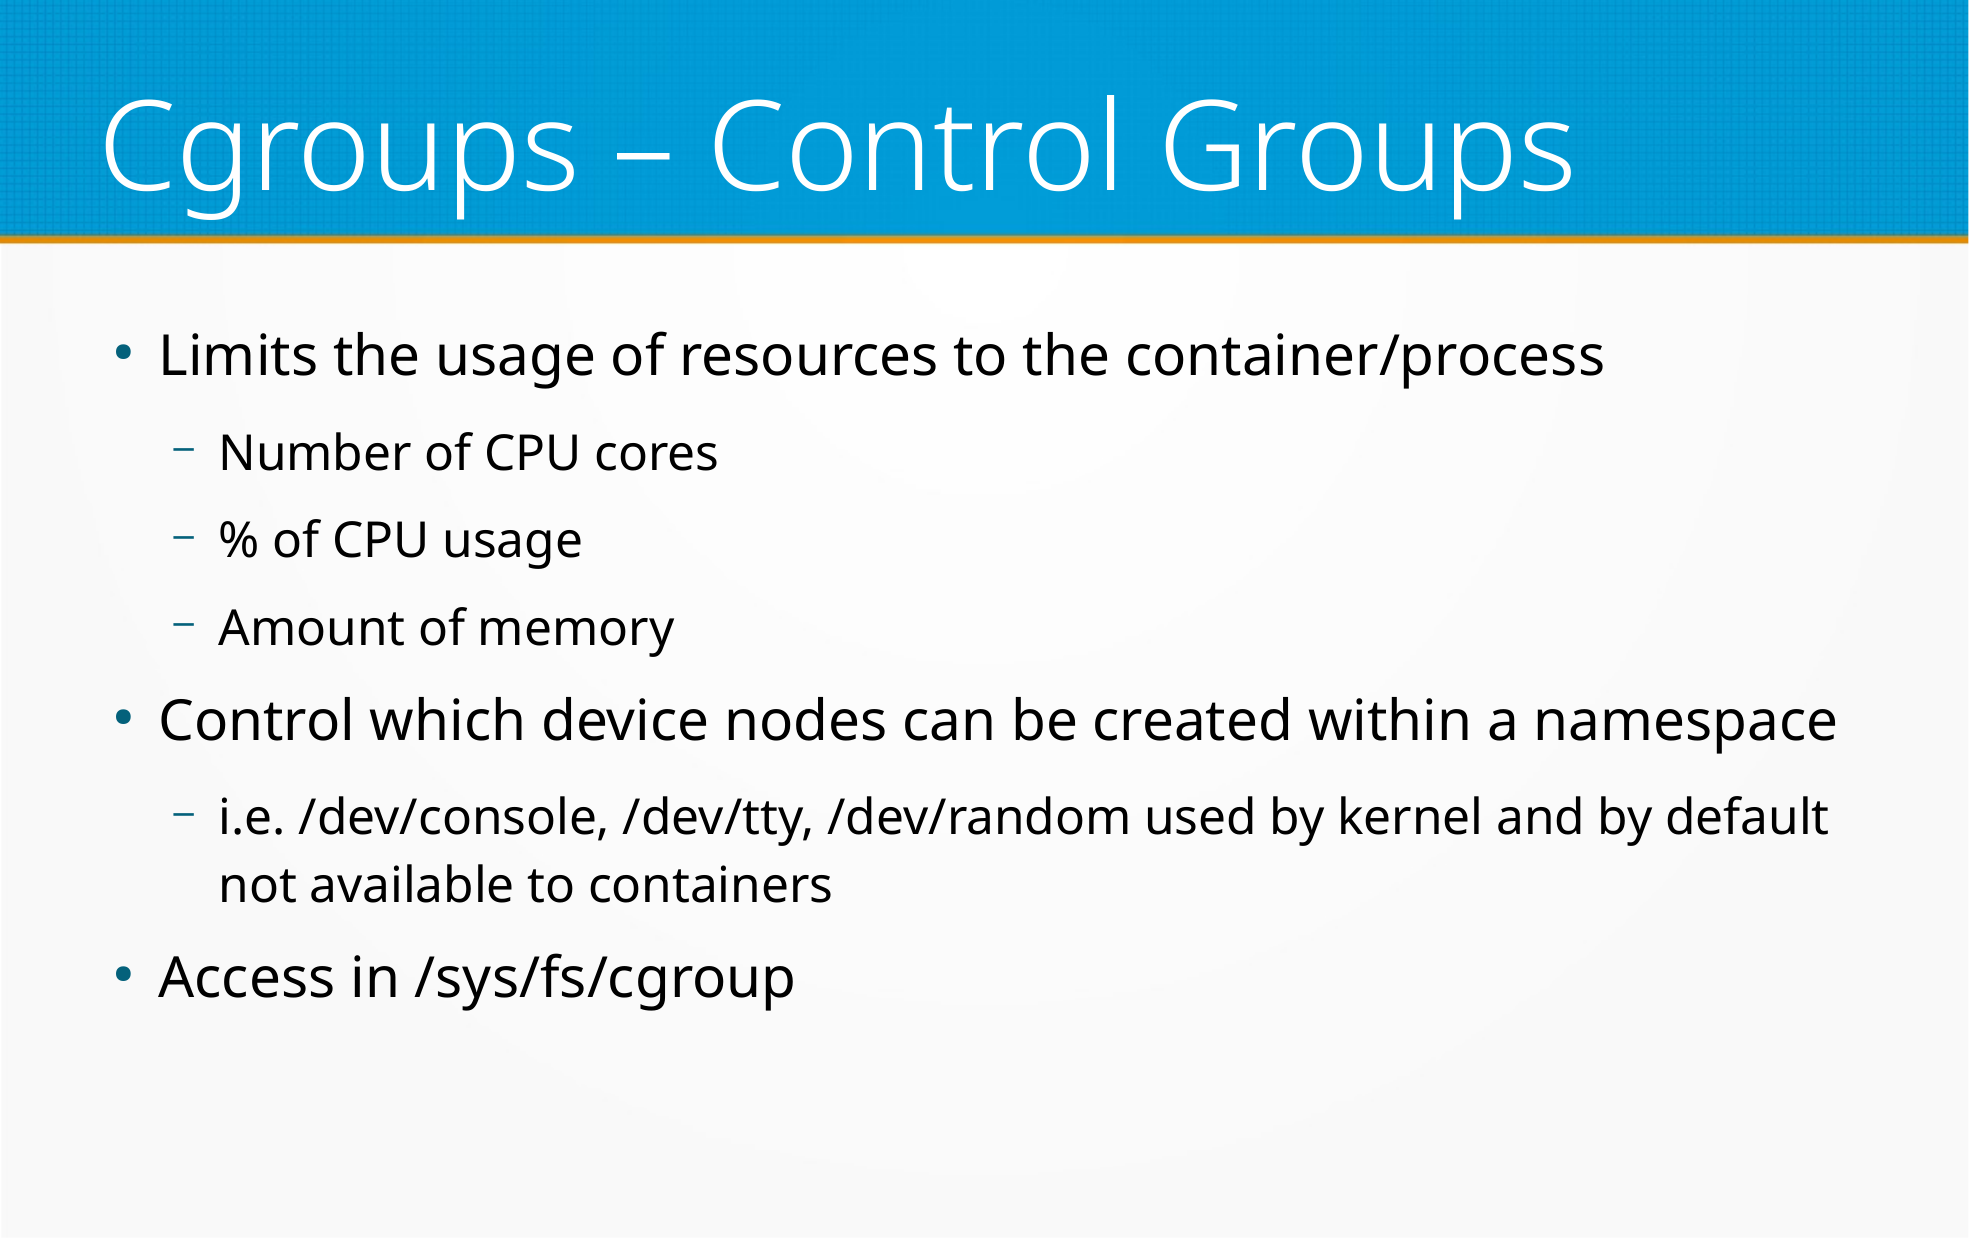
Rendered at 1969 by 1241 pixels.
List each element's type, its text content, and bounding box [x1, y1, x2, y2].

list Limits the usage of resources to the container/process Number of CPU cores % of CPU usage Amount of memory Control which device nodes can be created within a namespace i.e. /dev/console, /dev/tty, /dev/random used by kernel and by default not available to containers Access in /sys/fs/cgroup [98, 315, 1861, 1081]
picture [0, 233, 1969, 1241]
title Cgroups – Control Groups [98, 19, 1870, 227]
